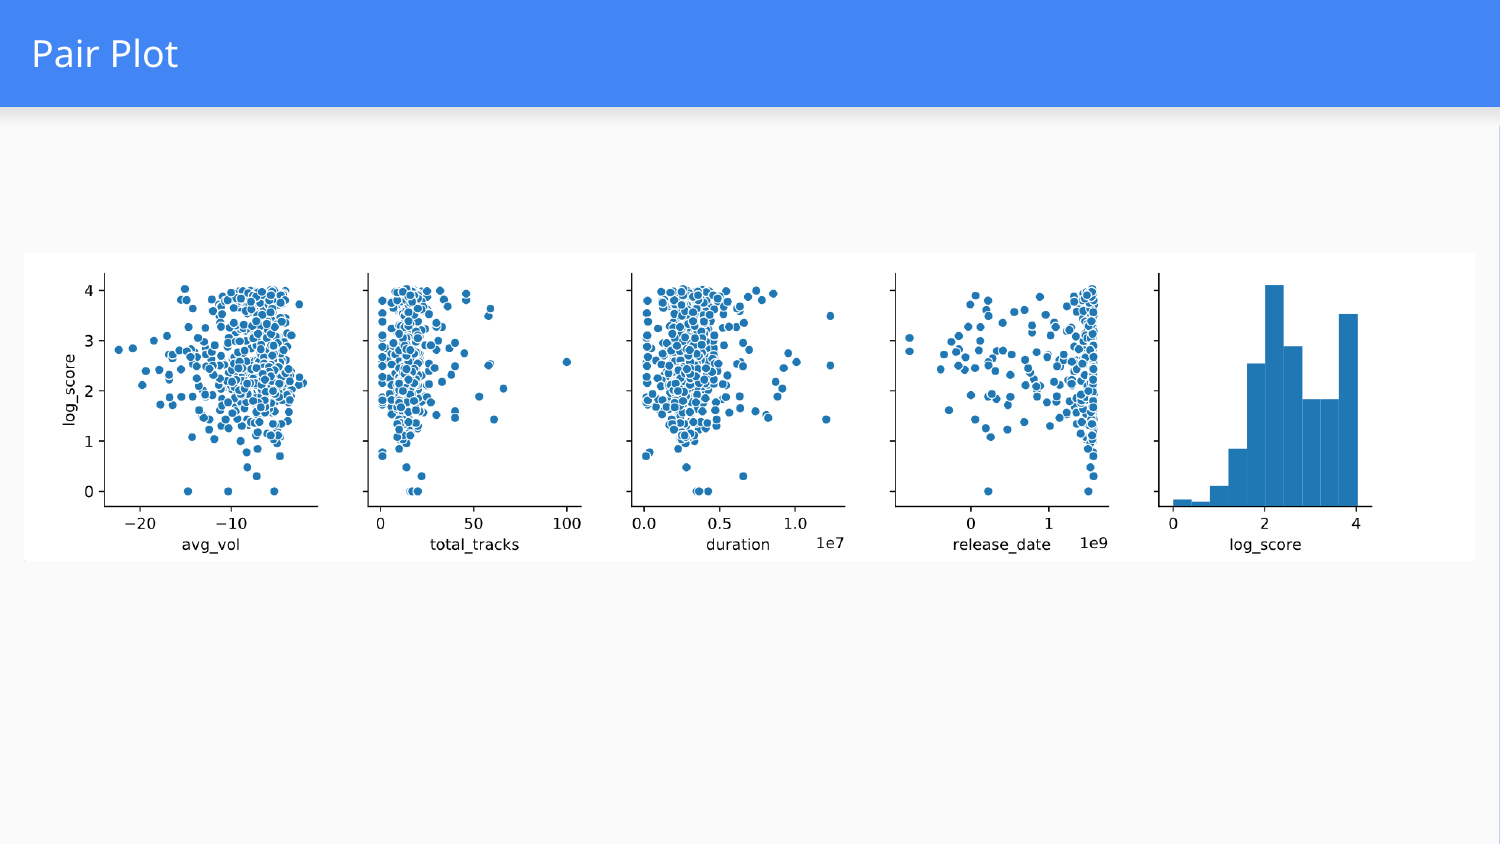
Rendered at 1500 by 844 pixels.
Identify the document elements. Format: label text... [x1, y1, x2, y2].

picture [24, 253, 1475, 561]
title Pair Plot [16, 2, 1464, 102]
